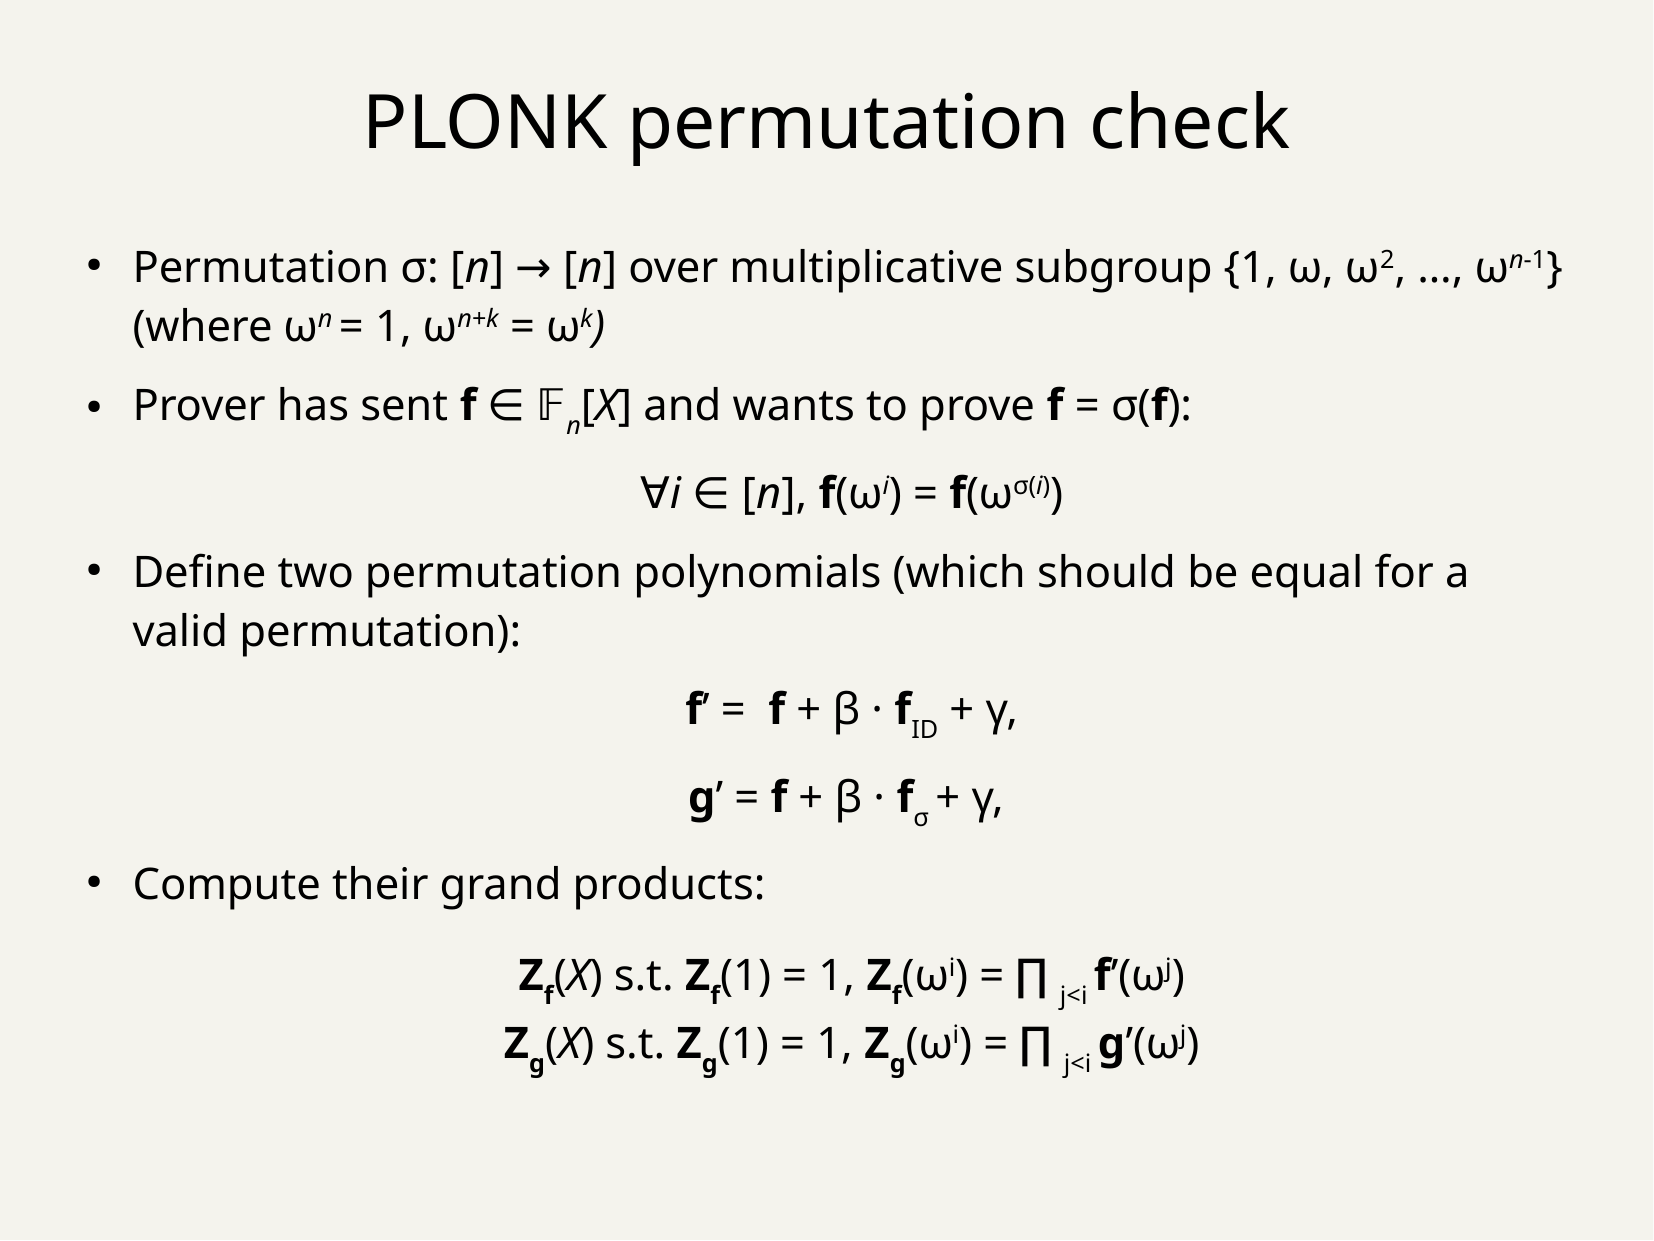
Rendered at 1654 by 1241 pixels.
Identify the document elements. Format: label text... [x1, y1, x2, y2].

title PLONK permutation check [82, 49, 1571, 189]
list Permutation σ: [n] → [n] over multiplicative subgroup {1, ω, ω2, …, ωn-1} (where ωn = 1, ωn+k = ωk) Prover has sent f ∈ 𝔽n[X] and wants to prove f = σ(f): ∀i ∈ [n], f(ωi) = f(ωσ(i)) Define two permutation polynomials (which should be equal for a valid permutation): f’ = f + β · fID + γ, g’ = f + β · fσ + γ, Compute their grand products: Zf(X) s.t. Zf(1) = 1, Zf(ωi) = ∏ j<i f’(ωj) Zg(X) s.t. Zg(1) = 1, Zg(ωi) = ∏ j<i g’(ωj) [70, 236, 1571, 1087]
